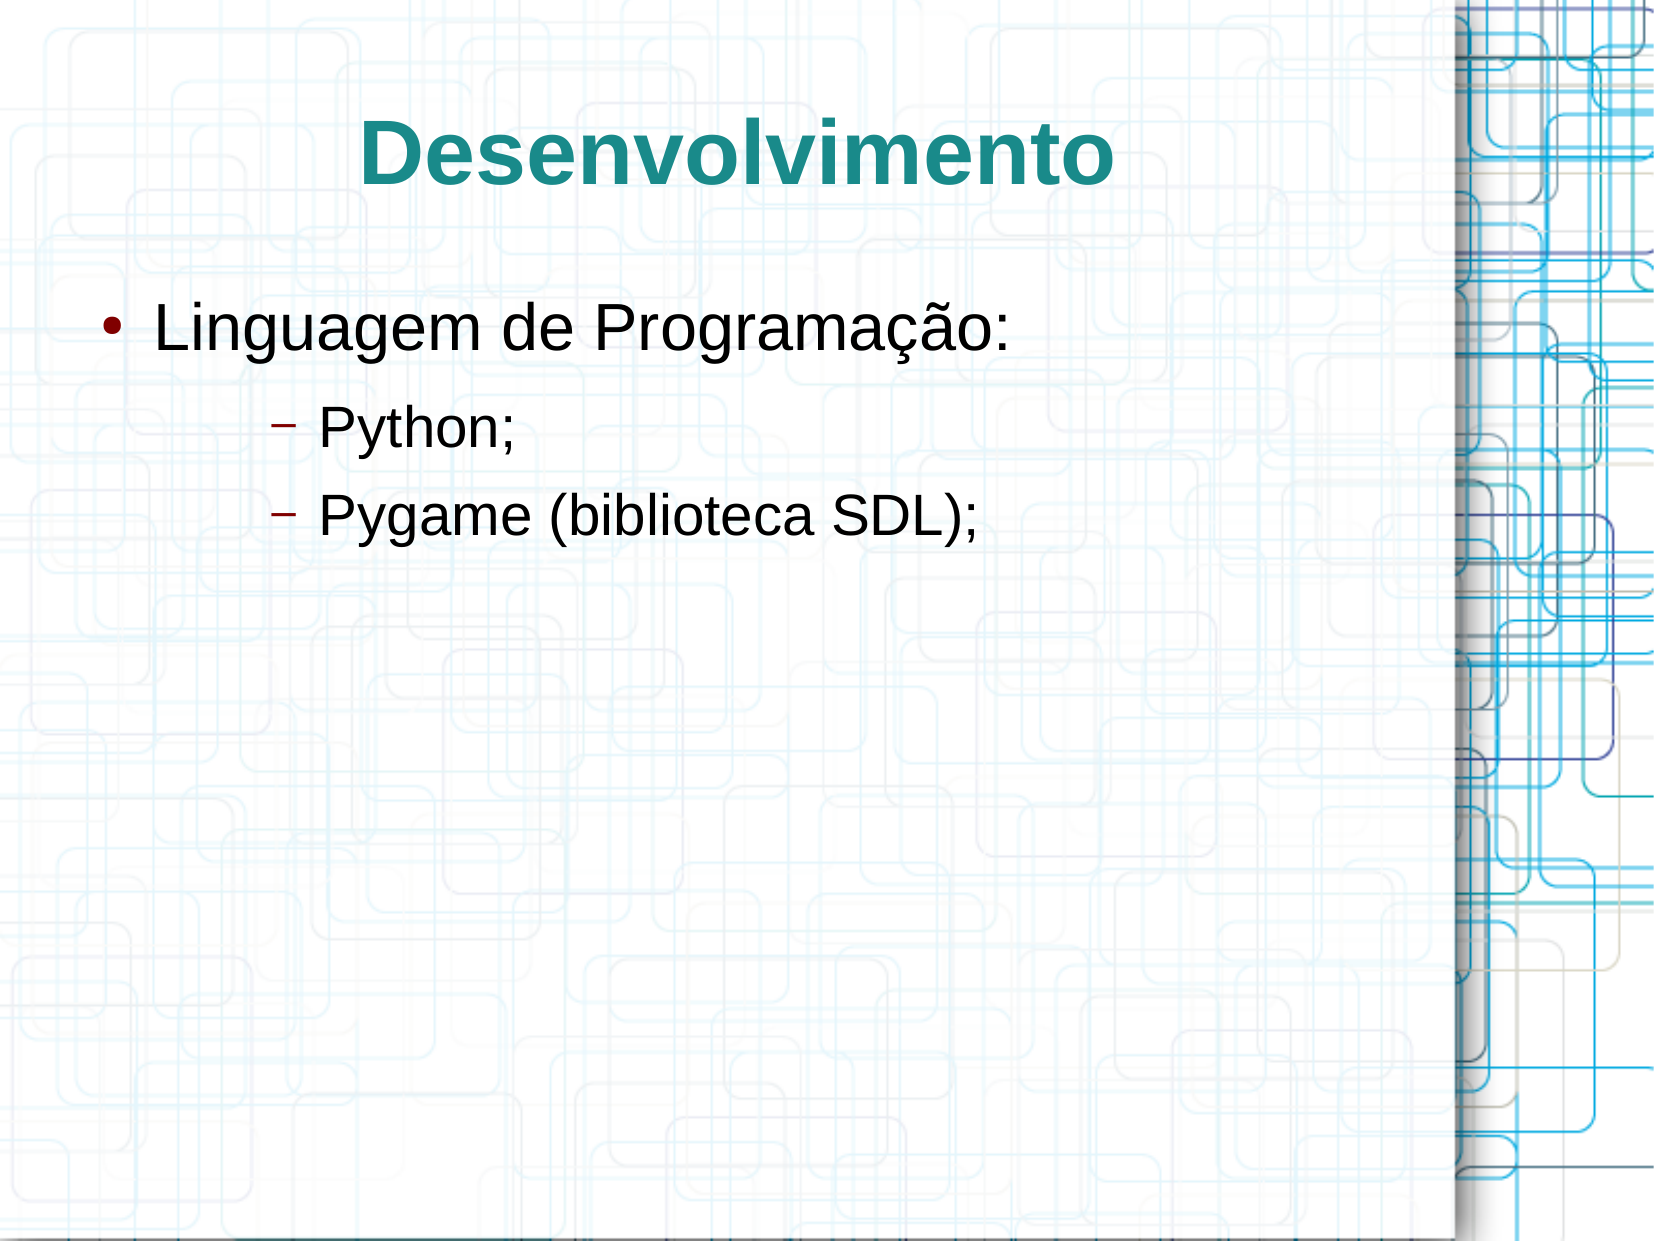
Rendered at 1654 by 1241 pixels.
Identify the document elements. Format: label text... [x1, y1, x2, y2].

title Desenvolvimento [59, 49, 1418, 257]
picture [0, 0, 1654, 1241]
list Linguagem de Programação: Python; Pygame (biblioteca SDL); [82, 290, 1418, 1010]
